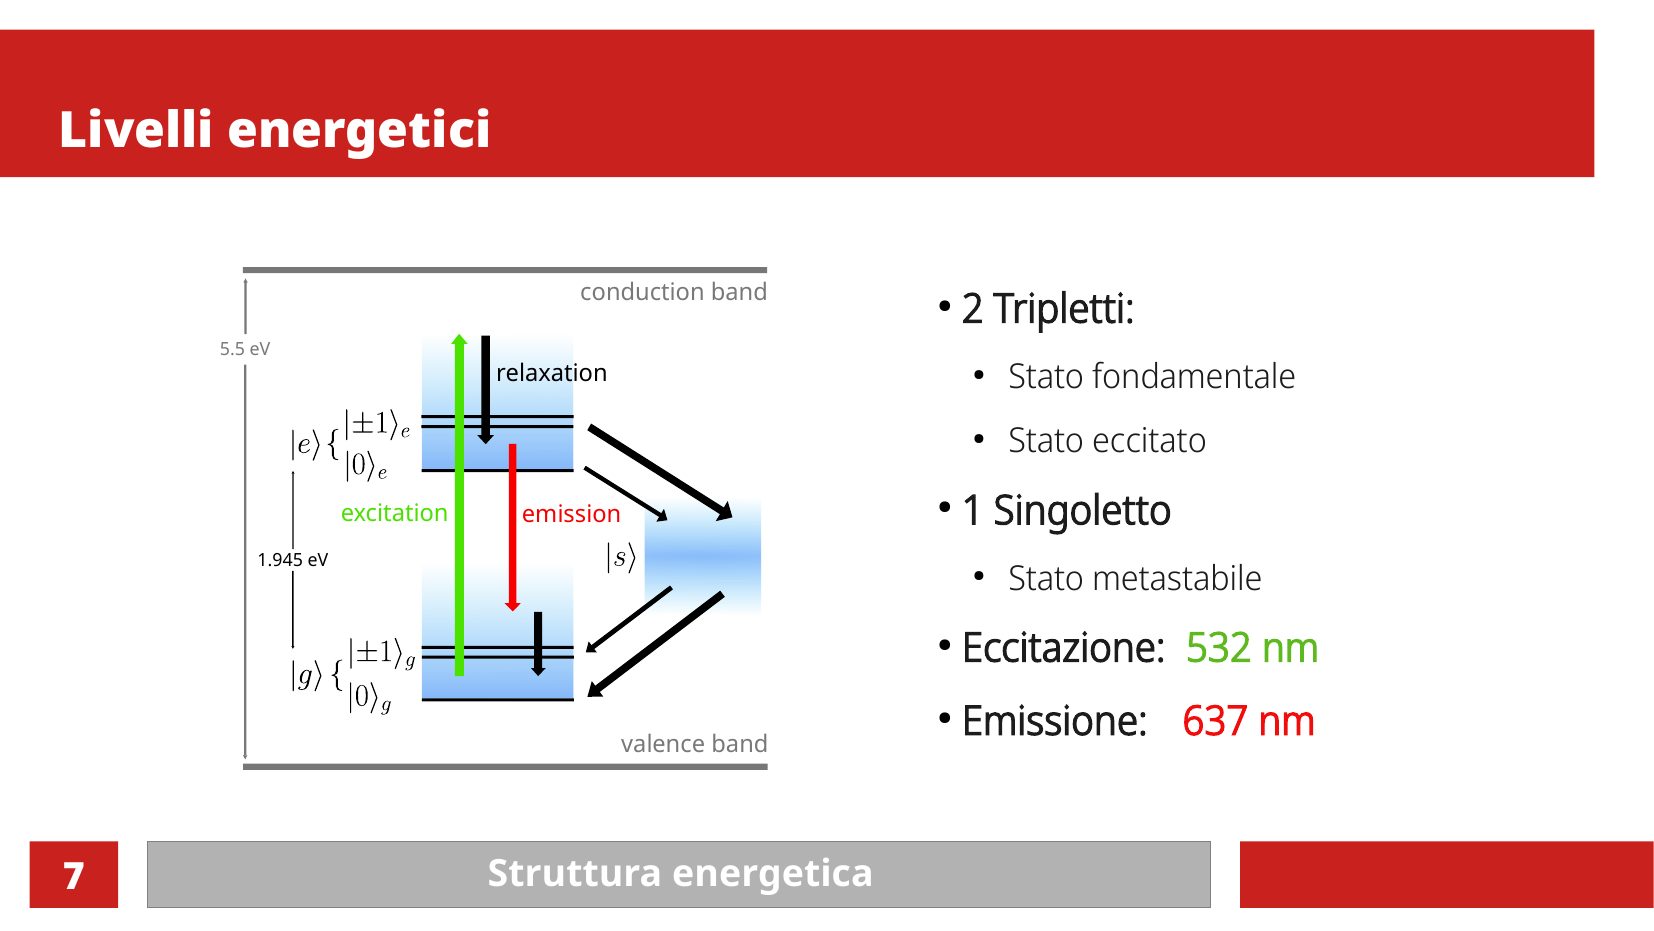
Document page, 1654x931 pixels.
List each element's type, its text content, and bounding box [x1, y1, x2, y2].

picture [148, 162, 863, 877]
list 2 Tripletti: Stato fondamentale Stato eccitato 1 Singoletto Stato metastabile Eccitazione: 532 nm Emissione: 637 nm [937, 225, 1528, 801]
title Livelli energetici [59, 44, 1595, 163]
text_box Struttura energetica [155, 838, 1206, 905]
